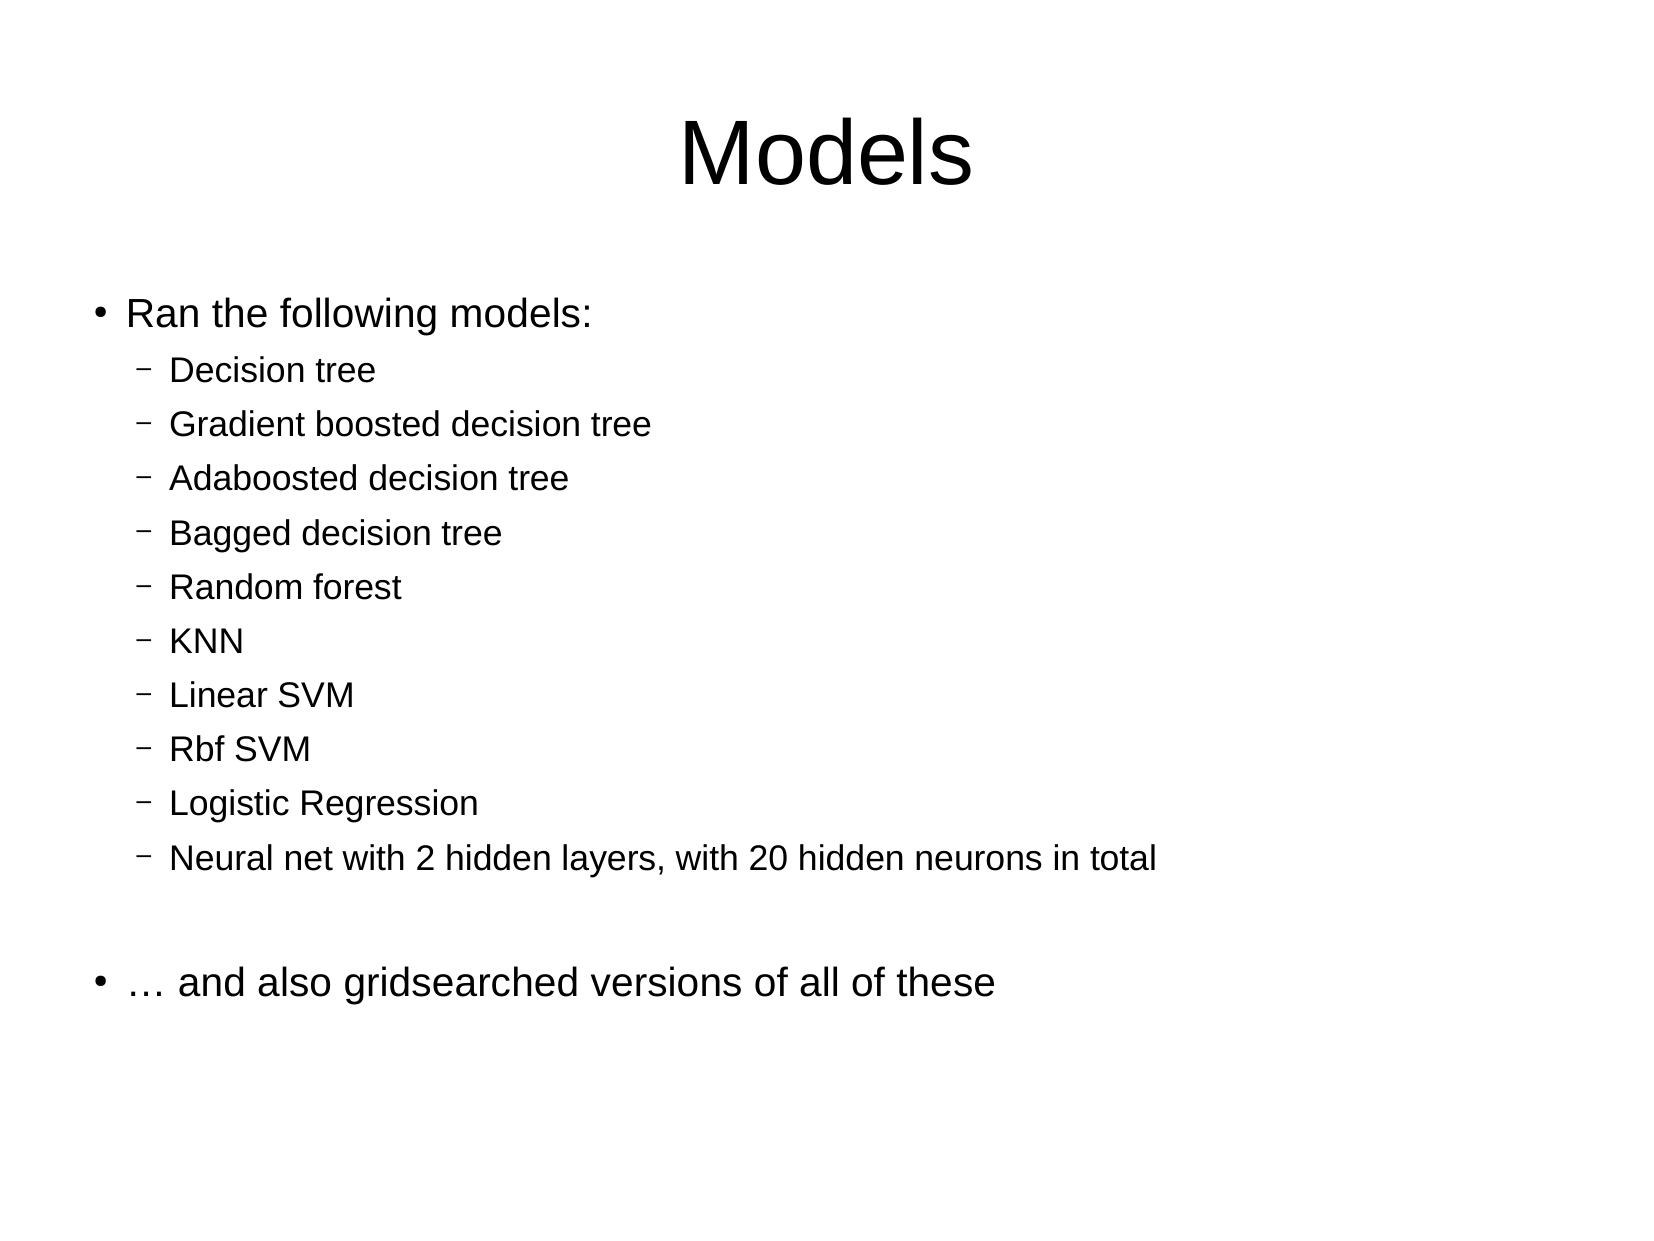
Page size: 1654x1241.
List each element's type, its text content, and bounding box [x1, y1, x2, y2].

list Ran the following models: Decision tree Gradient boosted decision tree Adaboosted decision tree Bagged decision tree Random forest KNN Linear SVM Rbf SVM Logistic Regression Neural net with 2 hidden layers, with 20 hidden neurons in total … and also gridsearched versions of all of these [82, 290, 1571, 1010]
title Models [82, 49, 1571, 257]
